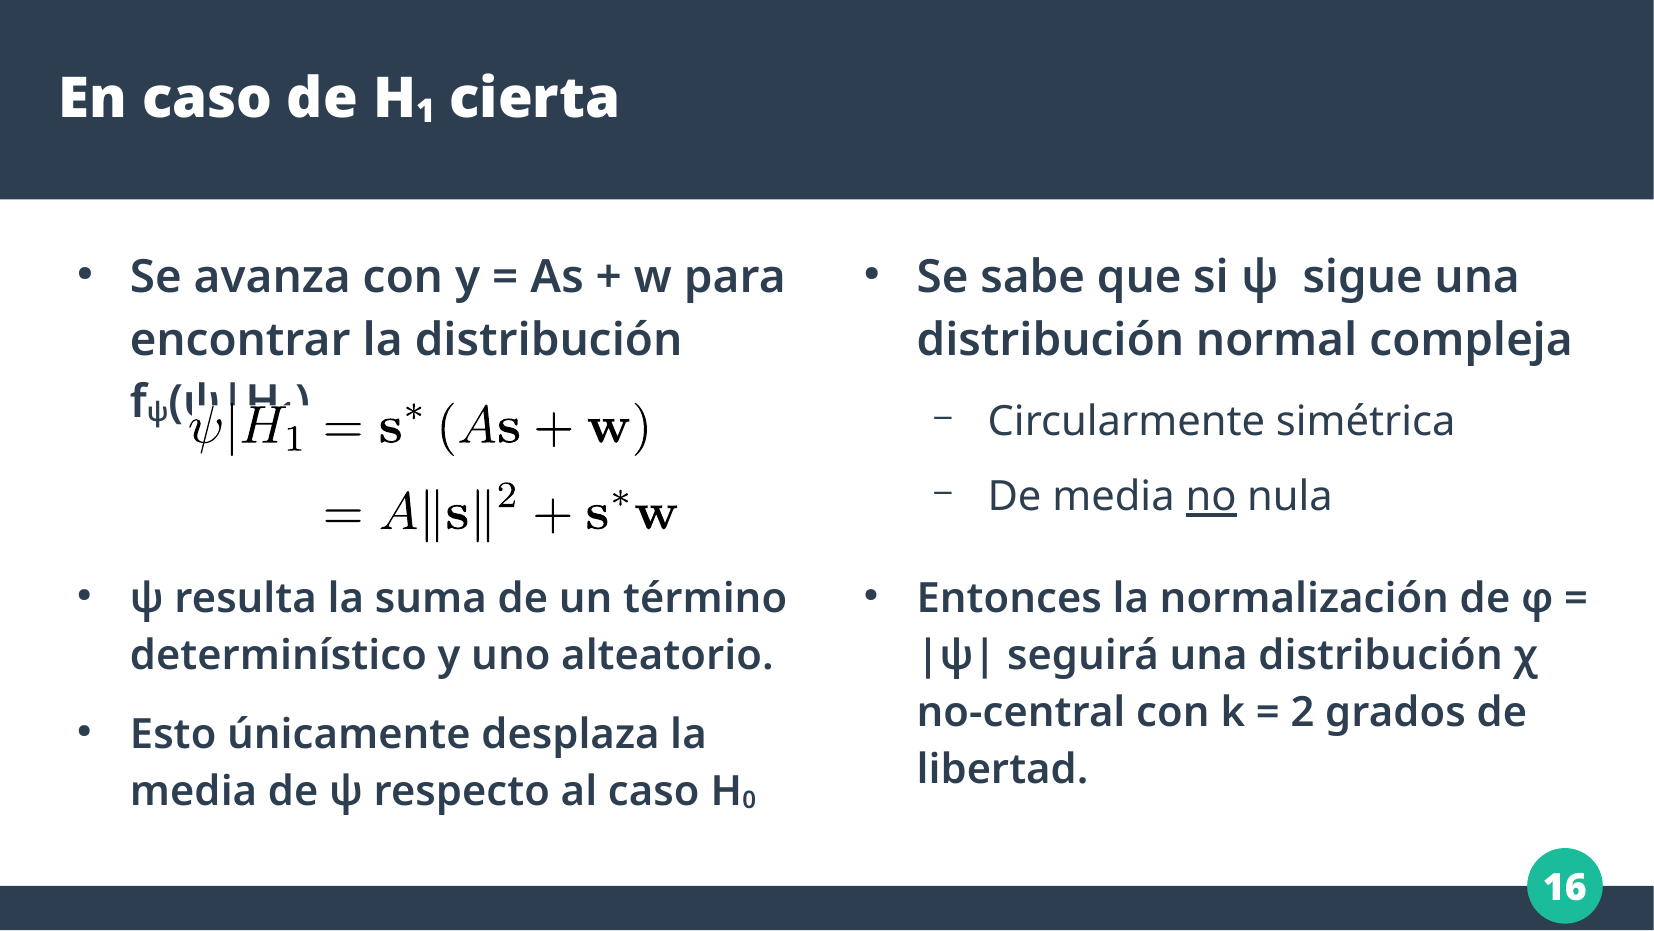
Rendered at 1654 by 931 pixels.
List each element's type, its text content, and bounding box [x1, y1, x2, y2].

list Se sabe que si ψ sigue una distribución normal compleja Circularmente simétrica De media no nula [845, 243, 1596, 540]
text_box [189, 402, 678, 543]
list Se avanza con y = As + w para encontrar la distribución fψ(ψ|H1) [59, 243, 809, 540]
list ψ resulta la suma de un término determinístico y uno alteatorio. Esto únicamente desplaza la media de ψ respecto al caso H0 [59, 567, 809, 864]
title En caso de H1 cierta [59, 37, 1595, 155]
list Entonces la normalización de φ = |ψ| seguirá una distribución χ no-central con k = 2 grados de libertad. [845, 567, 1596, 864]
